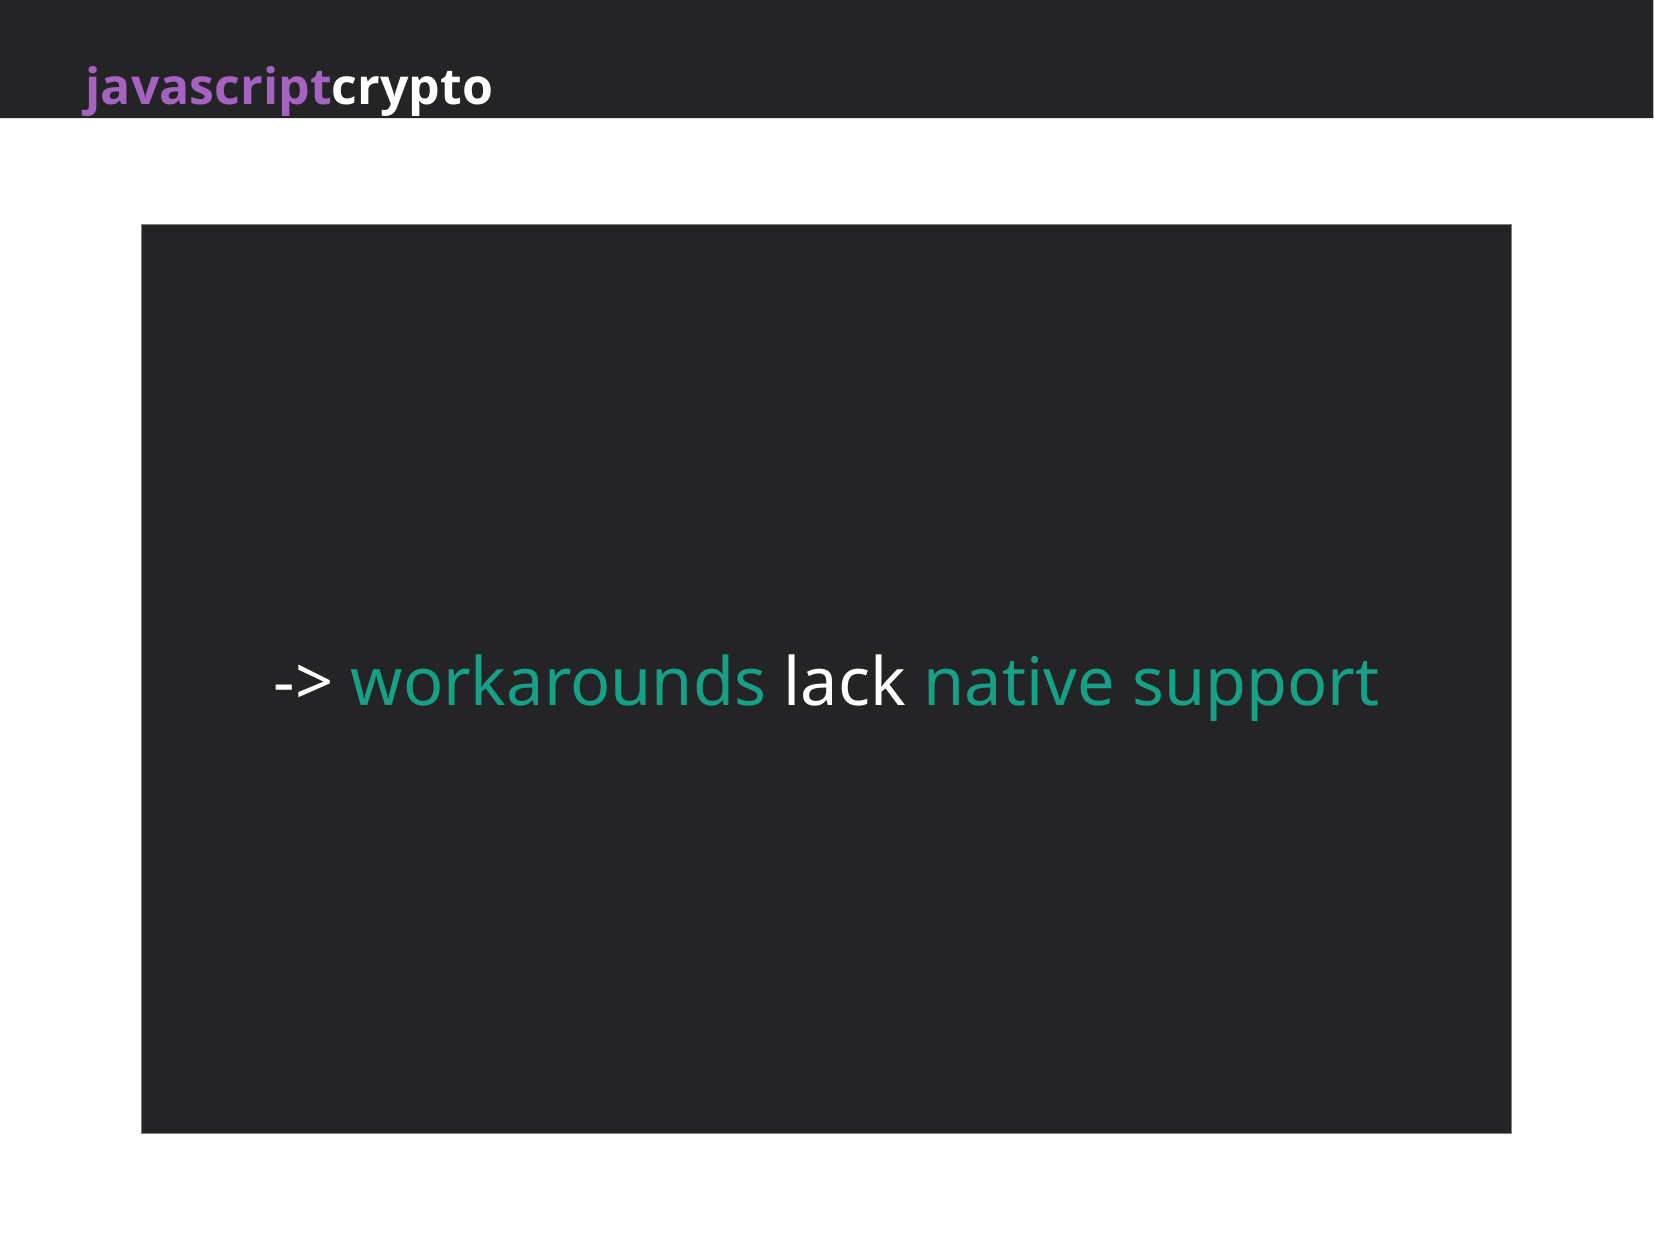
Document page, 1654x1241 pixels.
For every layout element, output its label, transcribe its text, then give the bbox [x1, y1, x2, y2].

text_box [165, 531, 1441, 1087]
text_box javascriptcrypto [70, 43, 544, 119]
text_box -> workarounds lack native support [141, 224, 1512, 1134]
text_box [0, 0, 1654, 119]
